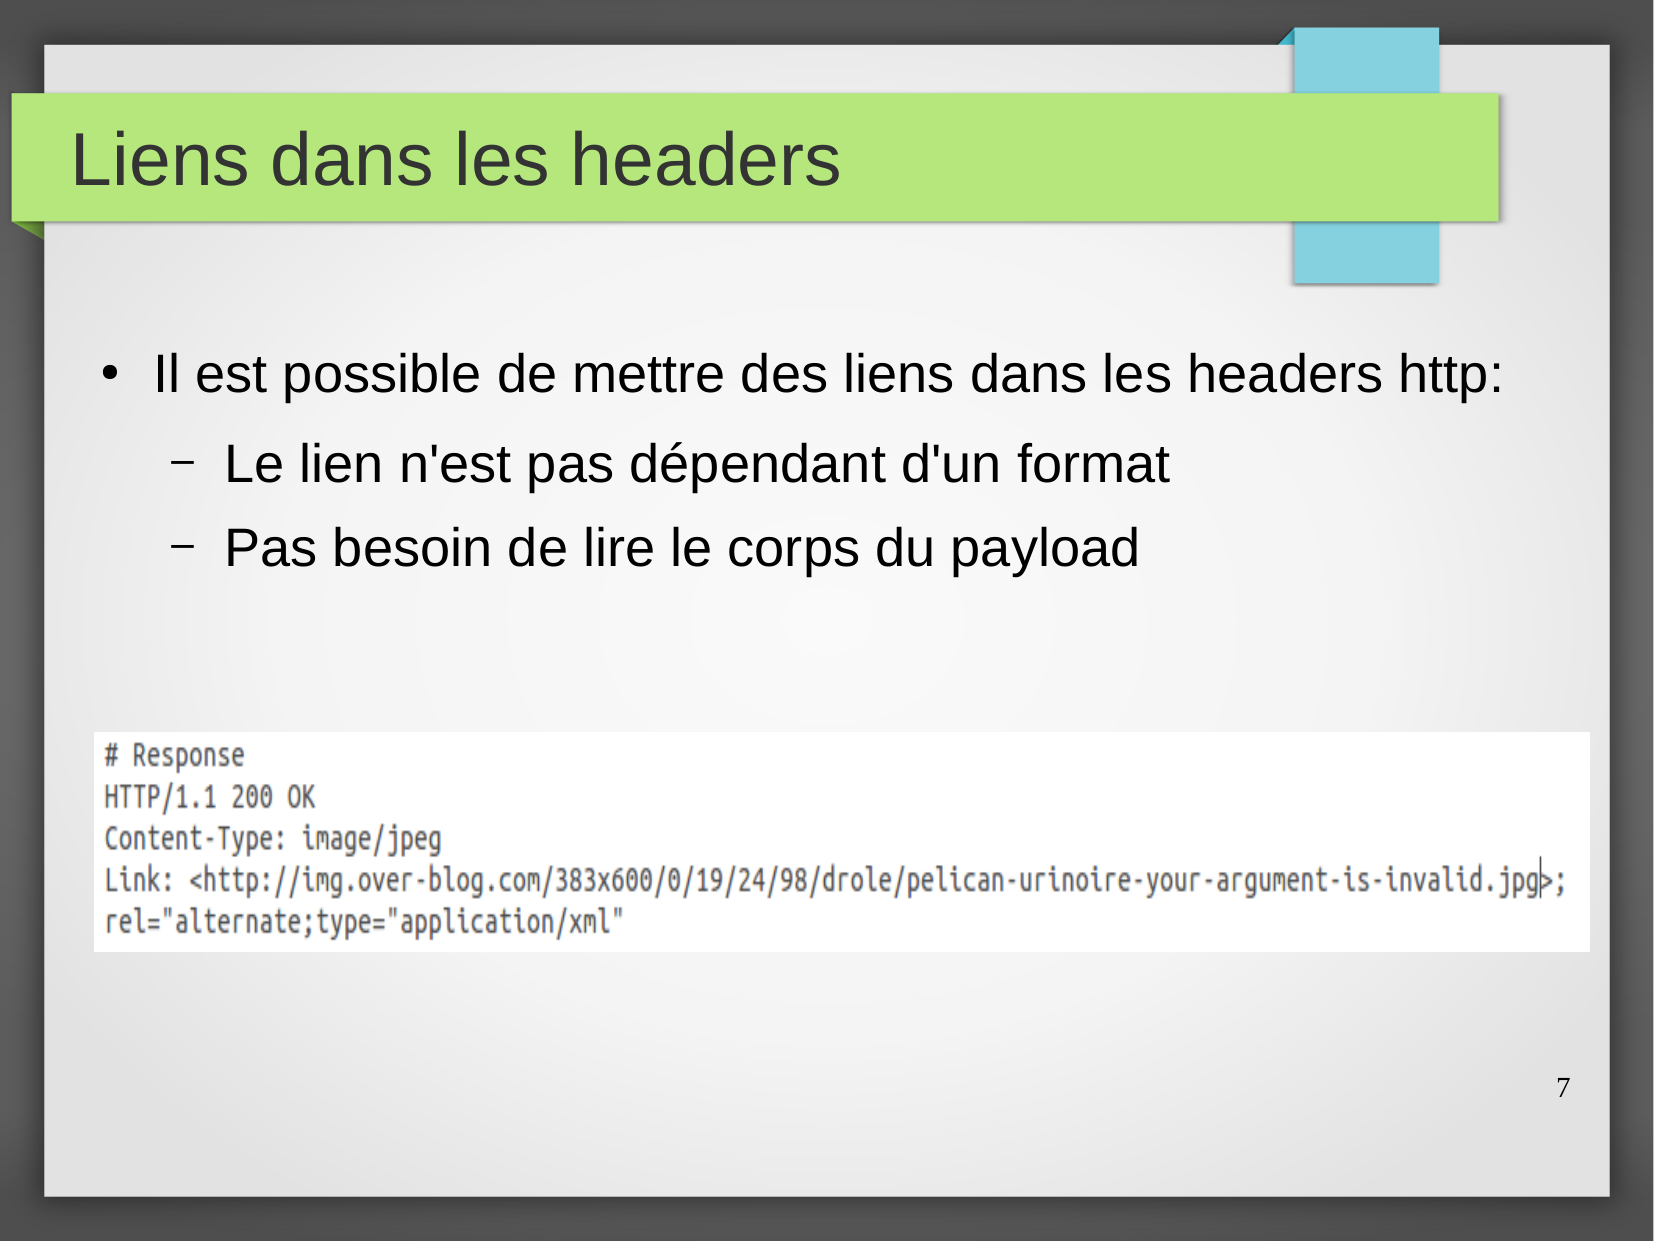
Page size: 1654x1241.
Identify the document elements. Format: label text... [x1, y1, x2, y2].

title Liens dans les headers [70, 106, 1229, 213]
picture [0, 0, 1654, 1241]
list Il est possible de mettre des liens dans les headers http: Le lien n'est pas dépendant d'un format Pas besoin de lire le corps du payload [82, 343, 1538, 1063]
